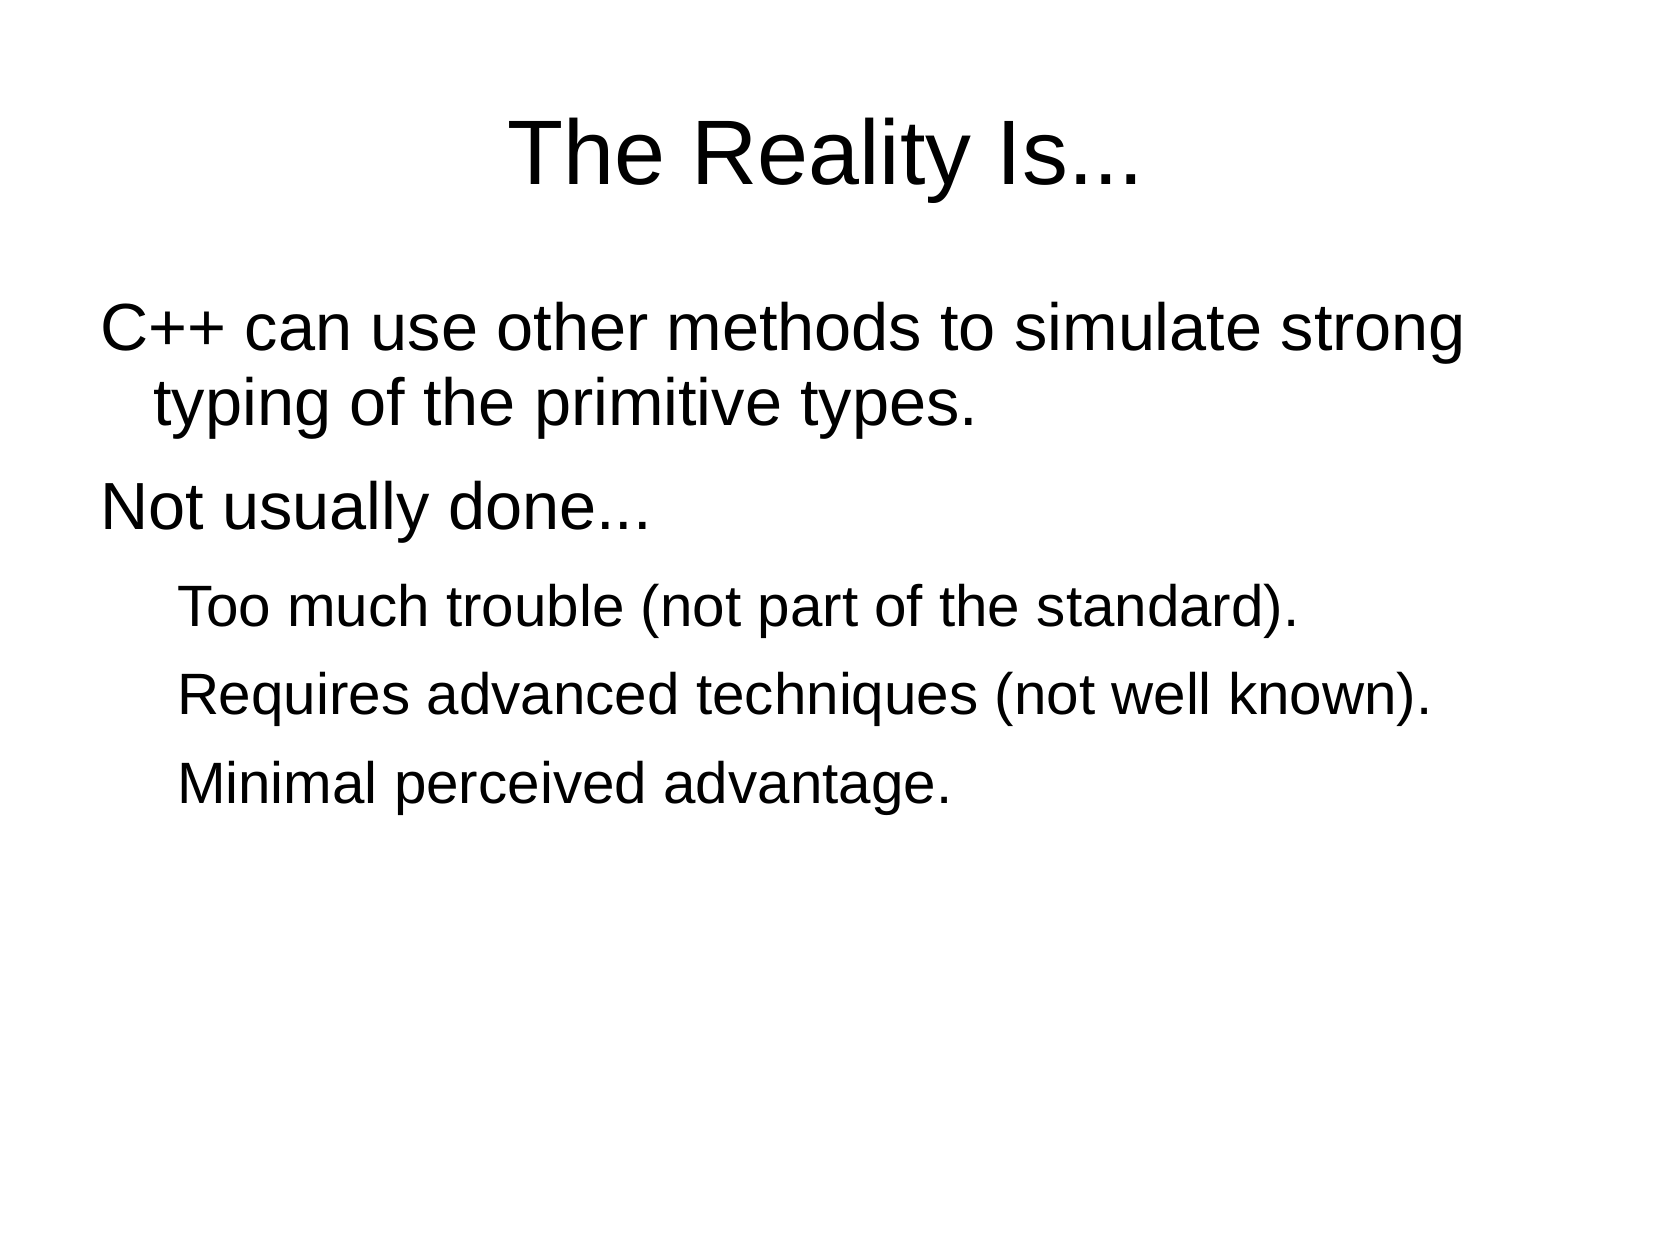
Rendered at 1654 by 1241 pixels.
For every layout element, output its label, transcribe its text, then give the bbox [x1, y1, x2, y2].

list C++ can use other methods to simulate strong typing of the primitive types. Not usually done... Too much trouble (not part of the standard). Requires advanced techniques (not well known). Minimal perceived advantage. [82, 290, 1571, 1094]
title The Reality Is... [82, 49, 1571, 257]
